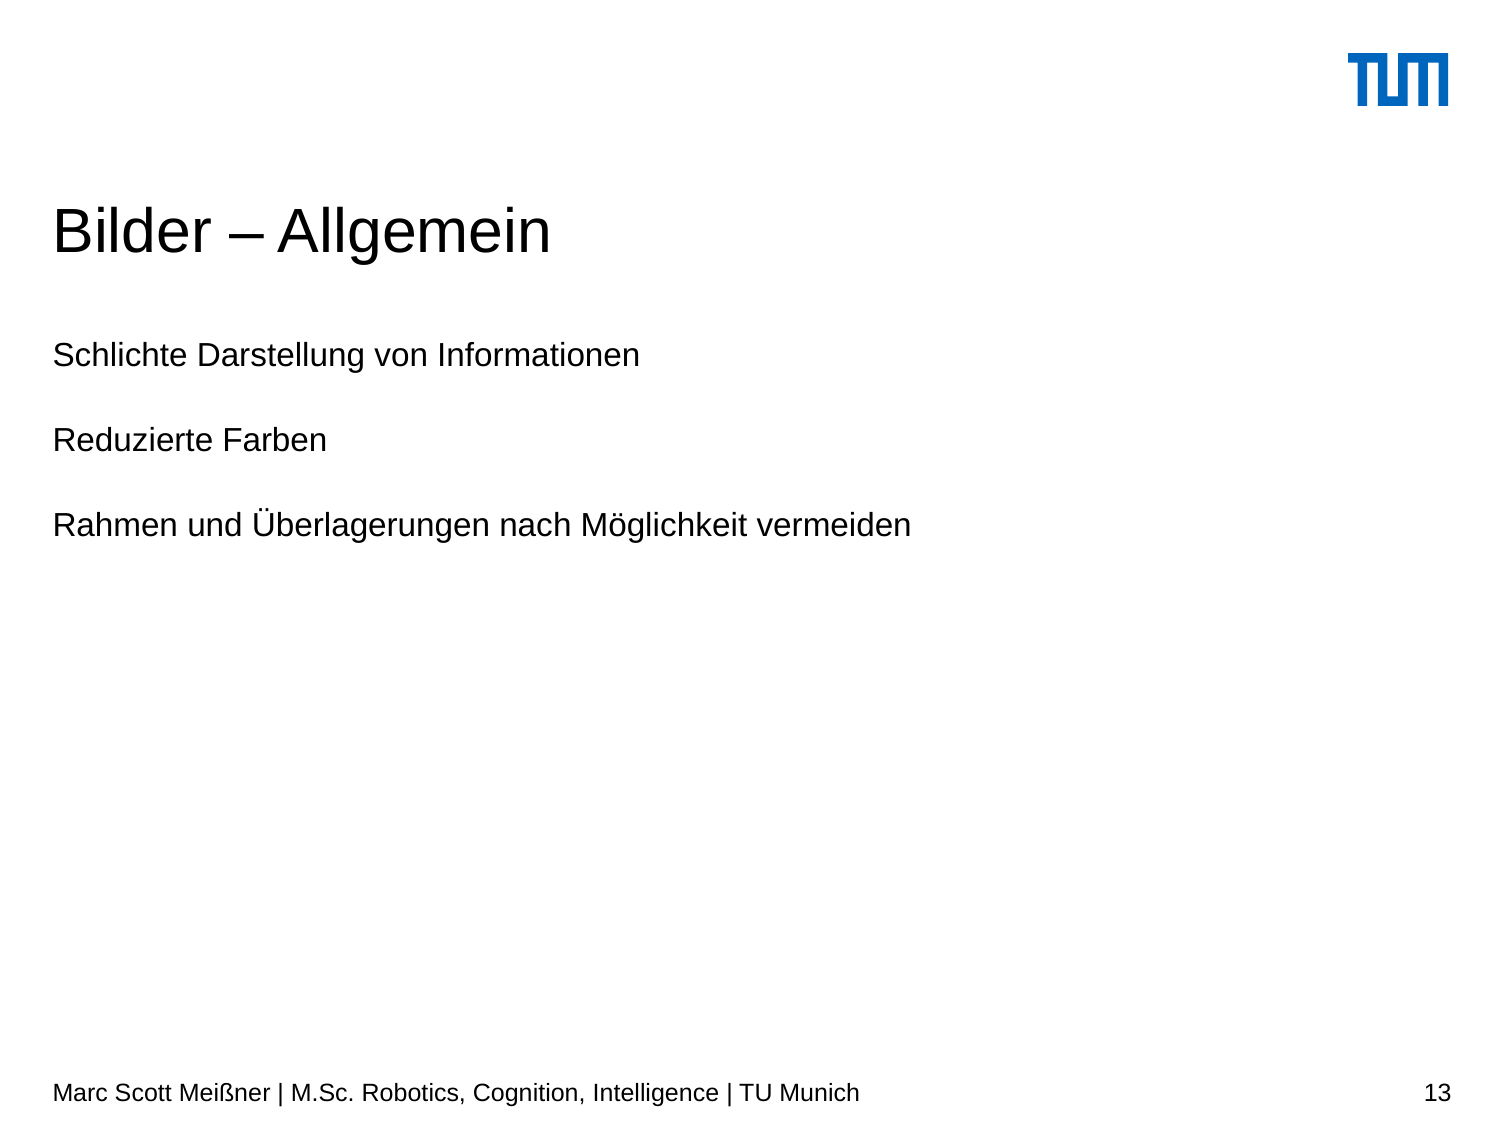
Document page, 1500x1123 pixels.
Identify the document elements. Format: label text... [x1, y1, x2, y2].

title Bilder – Allgemein [52, 195, 1453, 266]
list Schlichte Darstellung von Informationen Reduzierte Farben Rahmen und Überlagerungen nach Möglichkeit vermeiden [52, 330, 1453, 1105]
